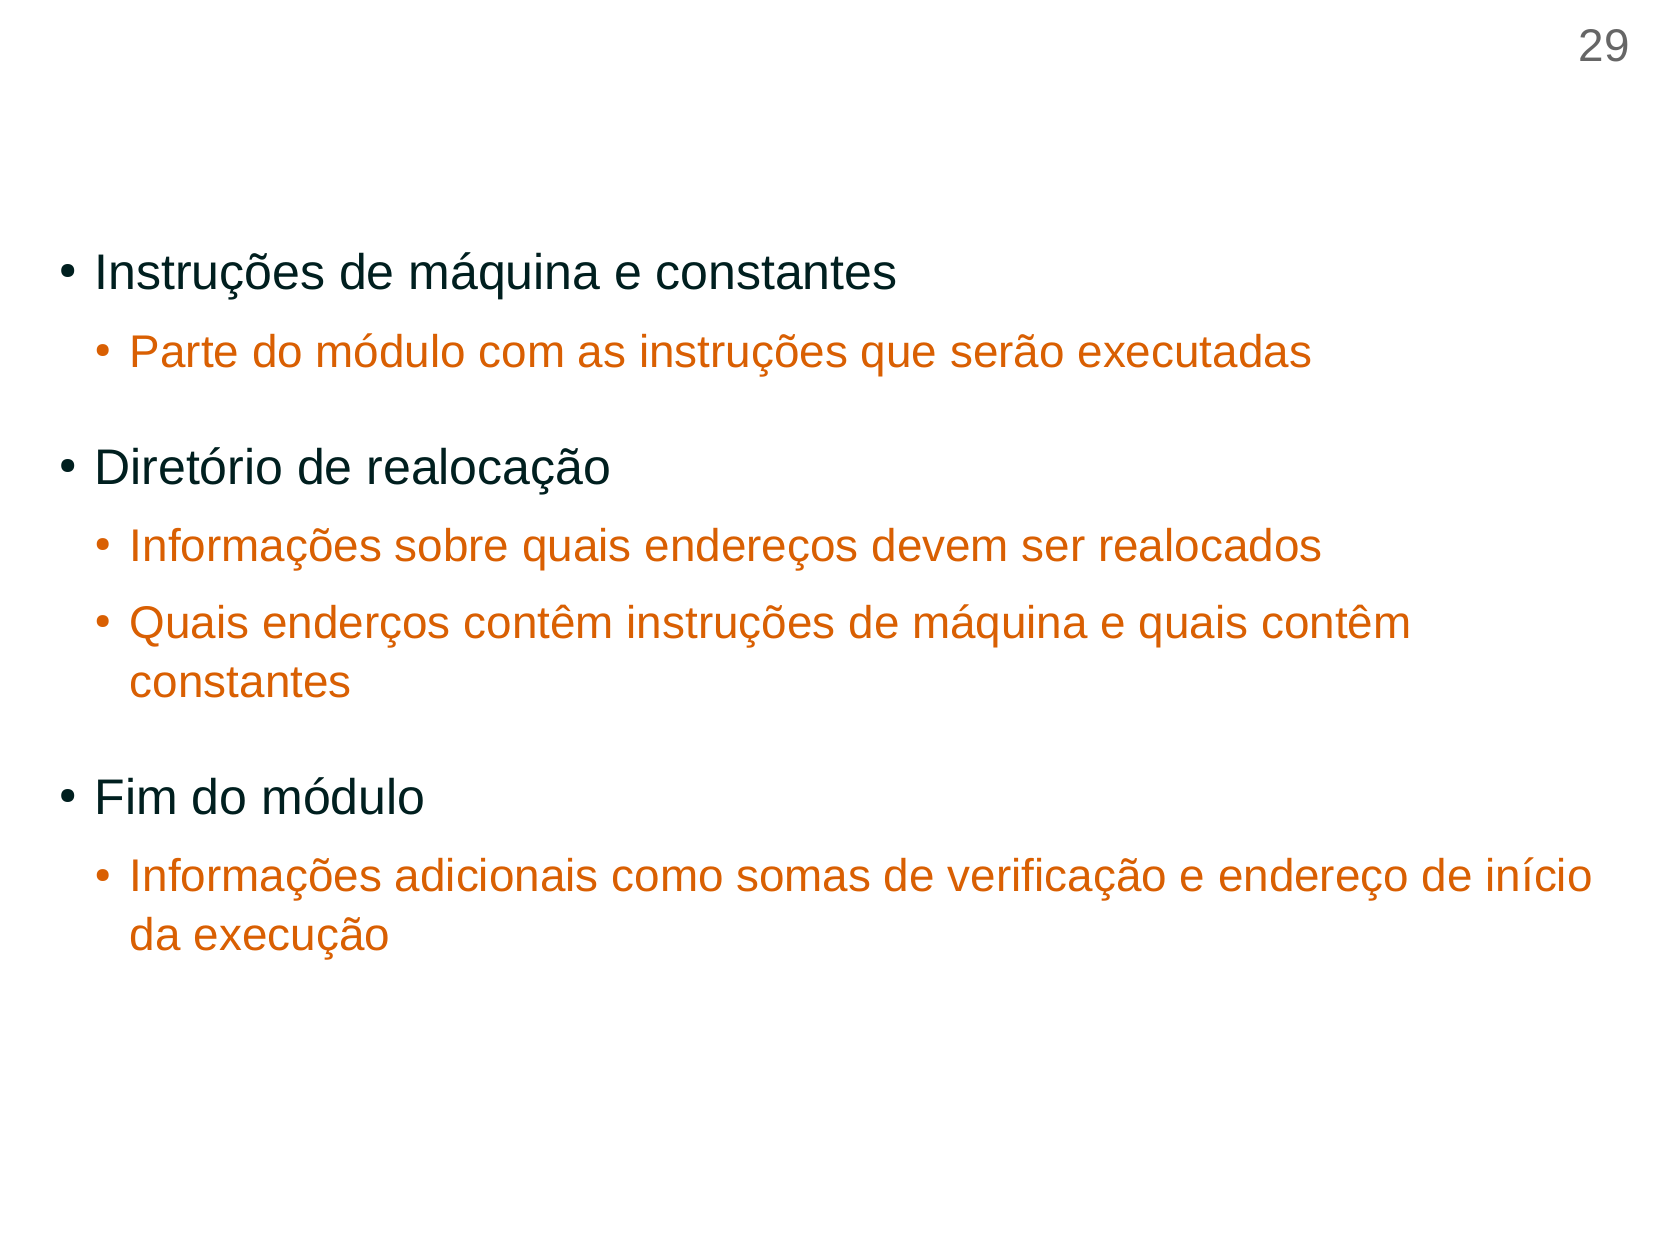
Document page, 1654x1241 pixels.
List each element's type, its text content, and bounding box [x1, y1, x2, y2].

list Instruções de máquina e constantes Parte do módulo com as instruções que serão executadas Diretório de realocação Informações sobre quais endereços devem ser realocados Quais enderços contêm instruções de máquina e quais contêm constantes Fim do módulo Informações adicionais como somas de verificação e endereço de início da execução [59, 236, 1595, 1211]
